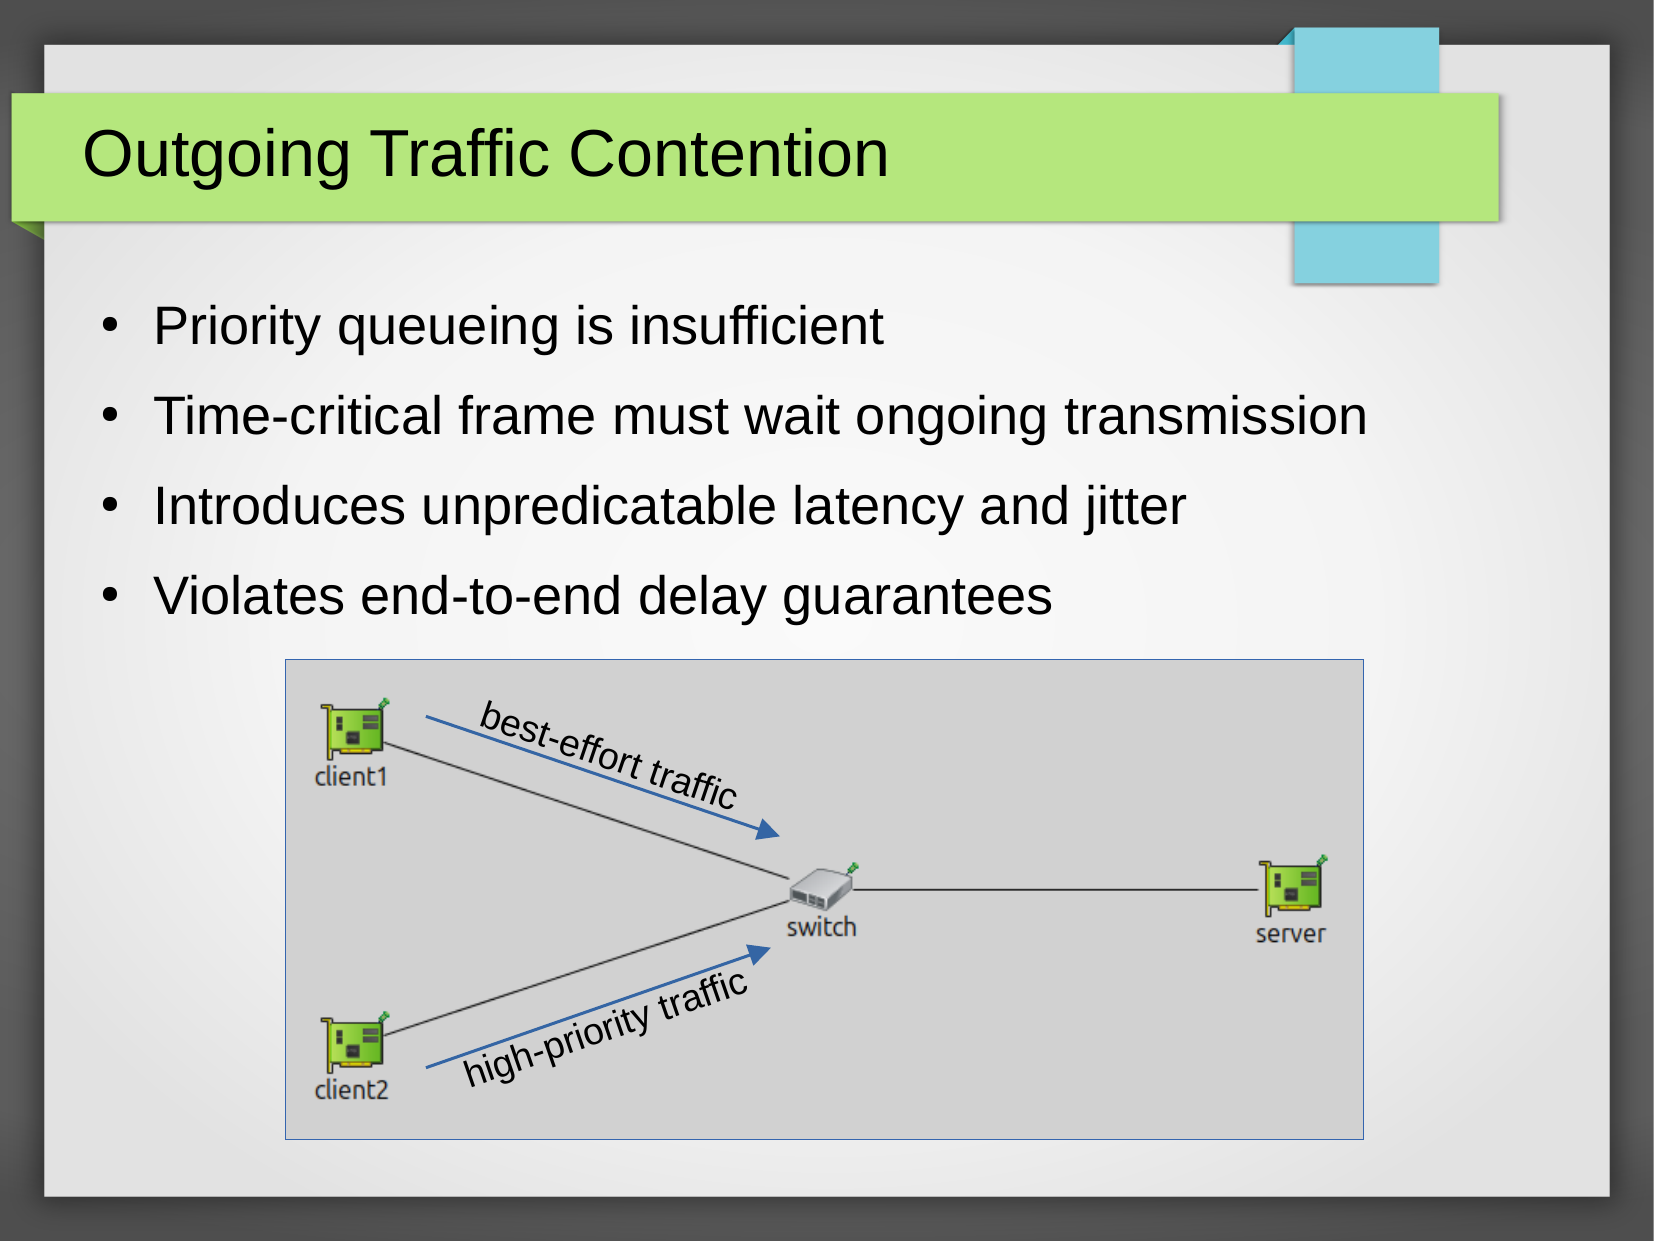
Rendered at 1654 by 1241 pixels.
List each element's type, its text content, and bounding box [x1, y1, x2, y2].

picture [0, 0, 1654, 1241]
list Priority queueing is insufficient Time-critical frame must wait ongoing transmission Introduces unpredicatable latency and jitter Violates end-to-end delay guarantees [82, 295, 1571, 1015]
title Outgoing Traffic Contention [82, 94, 1264, 213]
